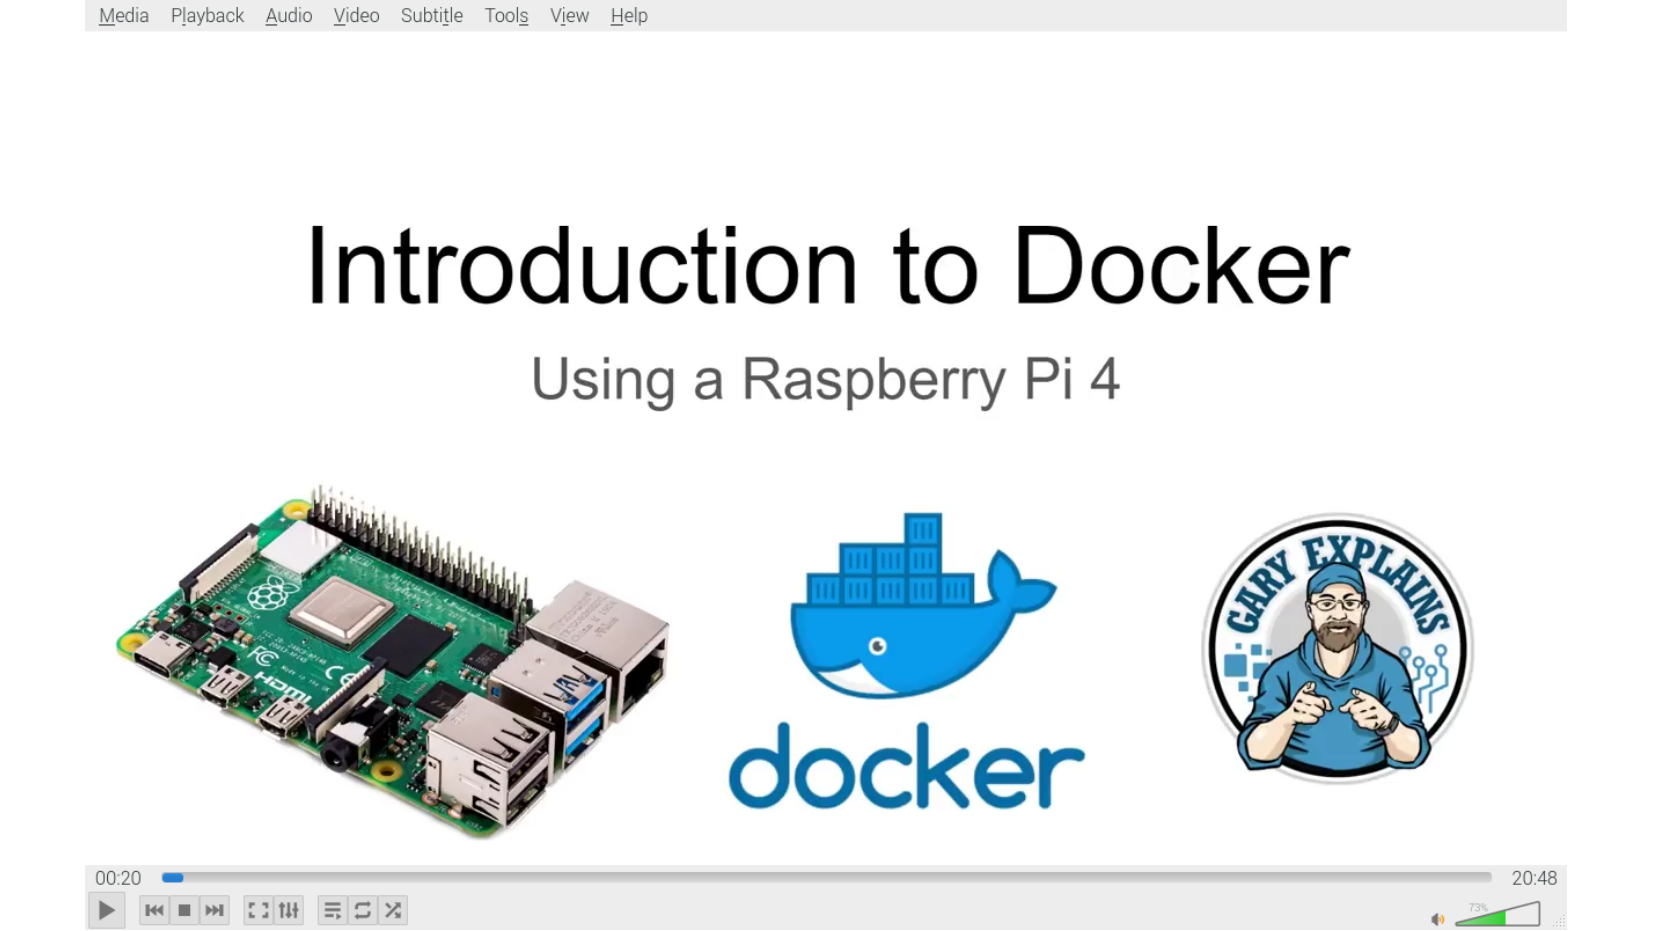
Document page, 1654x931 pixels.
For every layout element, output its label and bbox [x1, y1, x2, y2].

picture [85, 0, 1567, 930]
